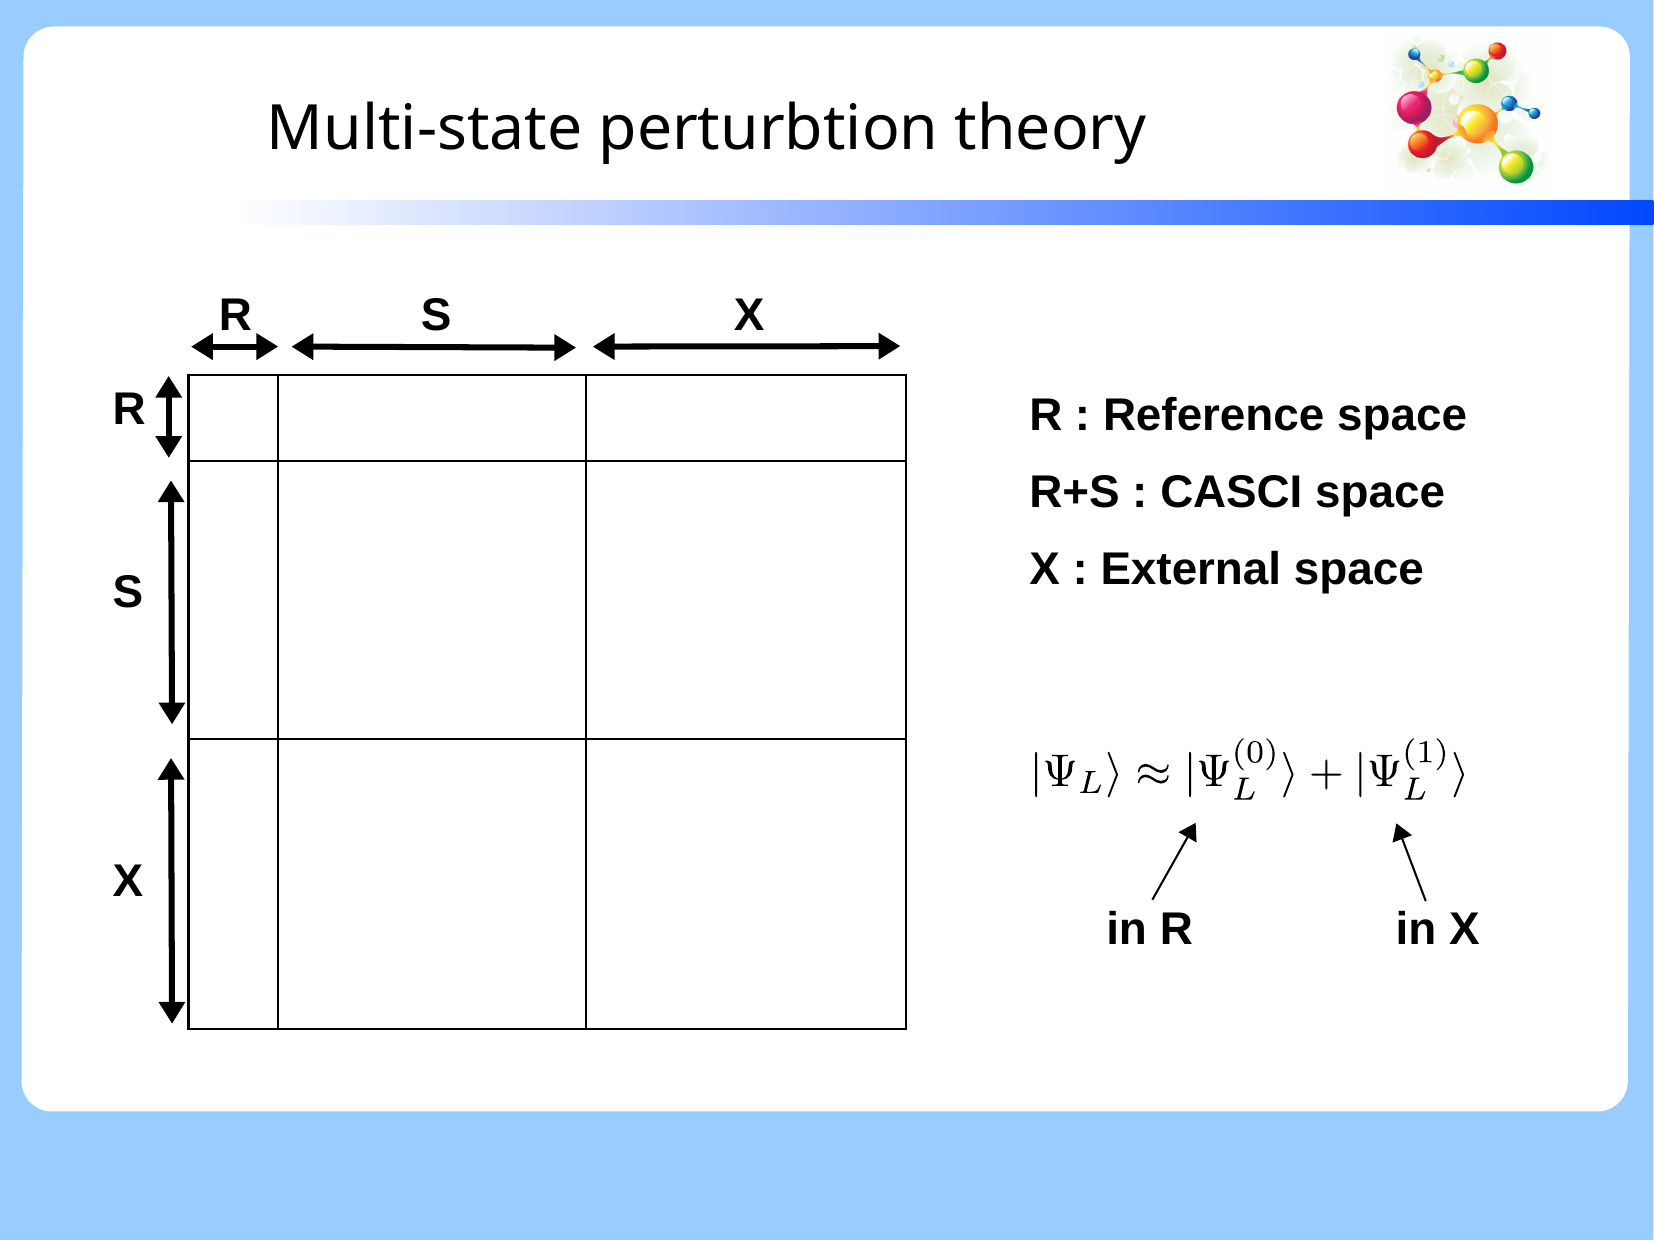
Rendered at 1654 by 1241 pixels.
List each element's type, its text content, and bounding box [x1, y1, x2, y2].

text_box in X [1345, 895, 1504, 967]
text_box R : Reference space [979, 381, 1594, 458]
table_header [587, 376, 905, 460]
text_box R [168, 281, 281, 405]
table_header [279, 376, 585, 460]
text_box in R [1056, 895, 1214, 967]
table_cell [190, 740, 277, 1028]
text_box S [62, 558, 175, 682]
text_box R+S : CASCI space [979, 458, 1594, 525]
picture [1382, 29, 1556, 195]
table_cell [190, 462, 277, 738]
table_cell [279, 740, 585, 1028]
text_box S [370, 281, 483, 405]
text_box X [683, 281, 796, 405]
text_box X [62, 847, 175, 972]
text_box X : External space [979, 535, 1594, 607]
text_box R [62, 375, 175, 499]
table_header [190, 405, 277, 460]
text_box [1029, 738, 1469, 800]
table_cell [279, 462, 585, 738]
title Multi-state perturbtion theory [82, 49, 1332, 201]
table_cell [587, 740, 905, 1028]
table_cell [587, 462, 905, 738]
